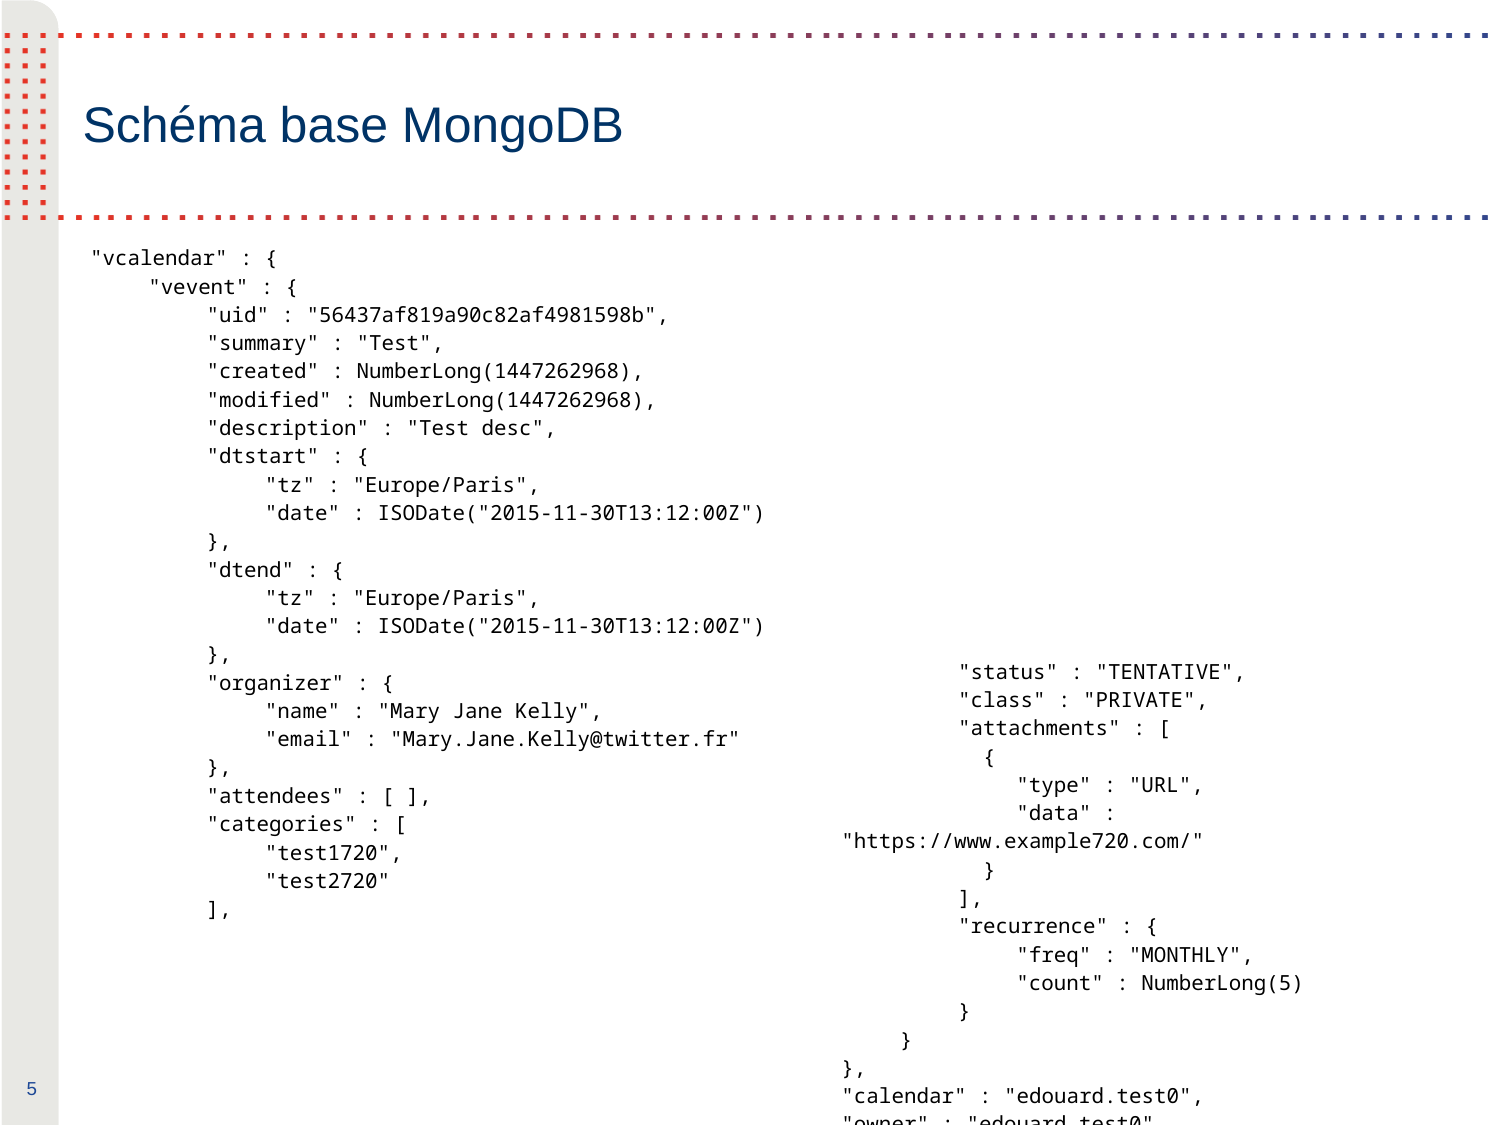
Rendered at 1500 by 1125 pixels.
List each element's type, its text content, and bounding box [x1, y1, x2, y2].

text_box "vcalendar" : { "vevent" : { "uid" : "56437af819a90c82af4981598b", "summary" : "Test", "created" : NumberLong(1447262968), "modified" : NumberLong(1447262968), "description" : "Test desc", "dtstart" : { "tz" : "Europe/Paris", "date" : ISODate("2015-11-30T13:12:00Z") }, "dtend" : { "tz" : "Europe/Paris", "date" : ISODate("2015-11-30T13:12:00Z") }, "organizer" : { "name" : "Mary Jane Kelly", "email" : "Mary.Jane.Kelly@twitter.fr" }, "attendees" : [ ], "categories" : [ "test1720", "test2720" ], [75, 236, 981, 934]
picture [0, 33, 1500, 220]
text_box "status" : "TENTATIVE", "class" : "PRIVATE", "attachments" : [ { "type" : "URL", "data" : "https://www.example720.com/" } ], "recurrence" : { "freq" : "MONTHLY", "count" : NumberLong(5) } } }, "calendar" : "edouard.test0", "owner" : "edouard.test0" [826, 649, 1332, 1103]
title Schéma base MongoDB [82, 50, 1465, 200]
